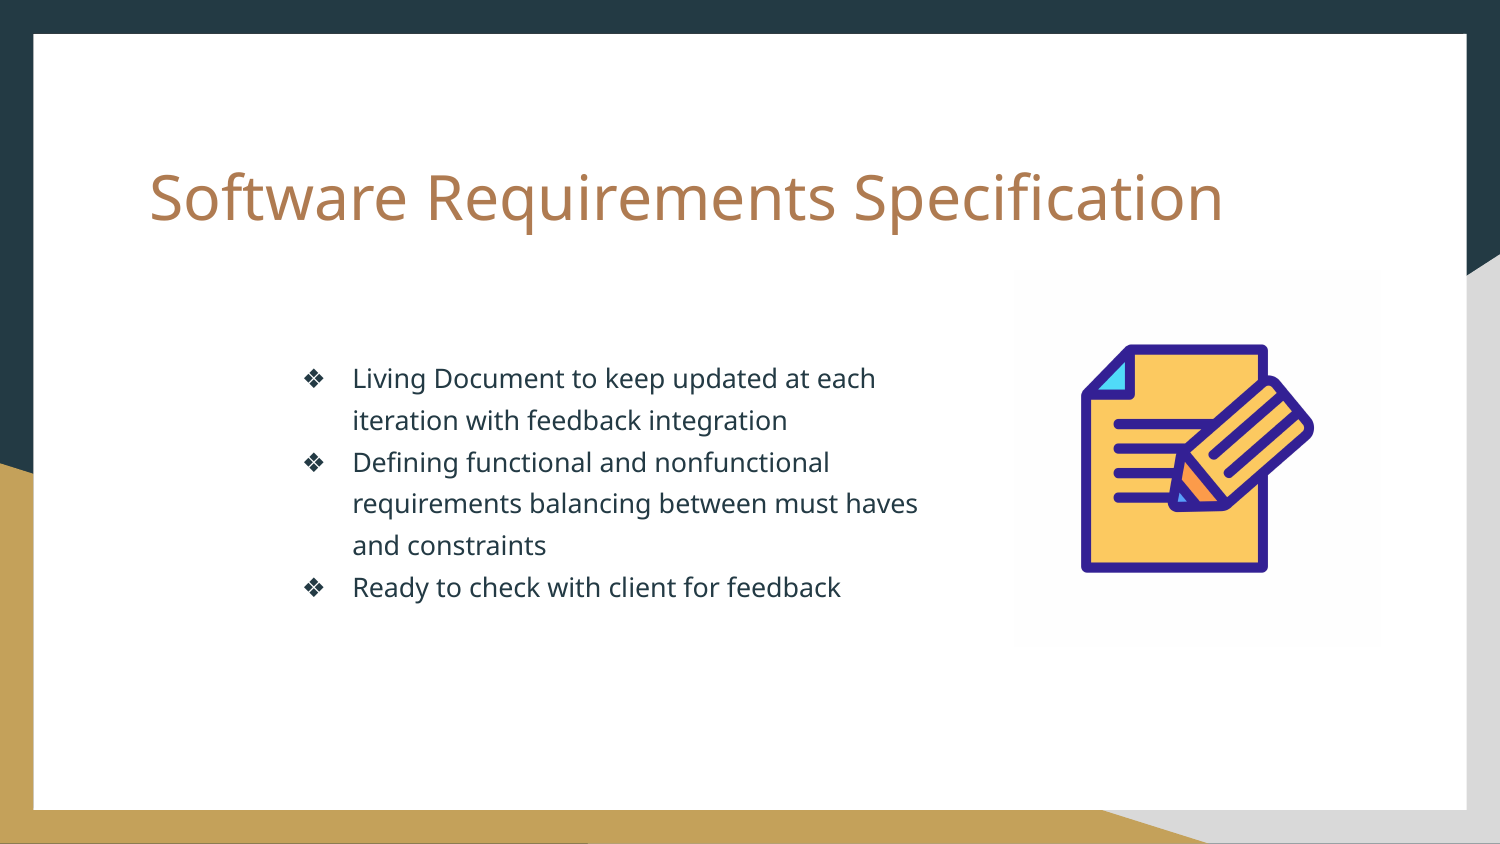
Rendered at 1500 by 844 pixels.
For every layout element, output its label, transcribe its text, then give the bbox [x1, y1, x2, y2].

list Living Document to keep updated at each iteration with feedback integration Defining functional and nonfunctional requirements balancing between must haves and constraints Ready to check with client for feedback [263, 339, 975, 622]
picture [1014, 270, 1381, 647]
title Software Requirements Specification [134, 138, 1366, 296]
